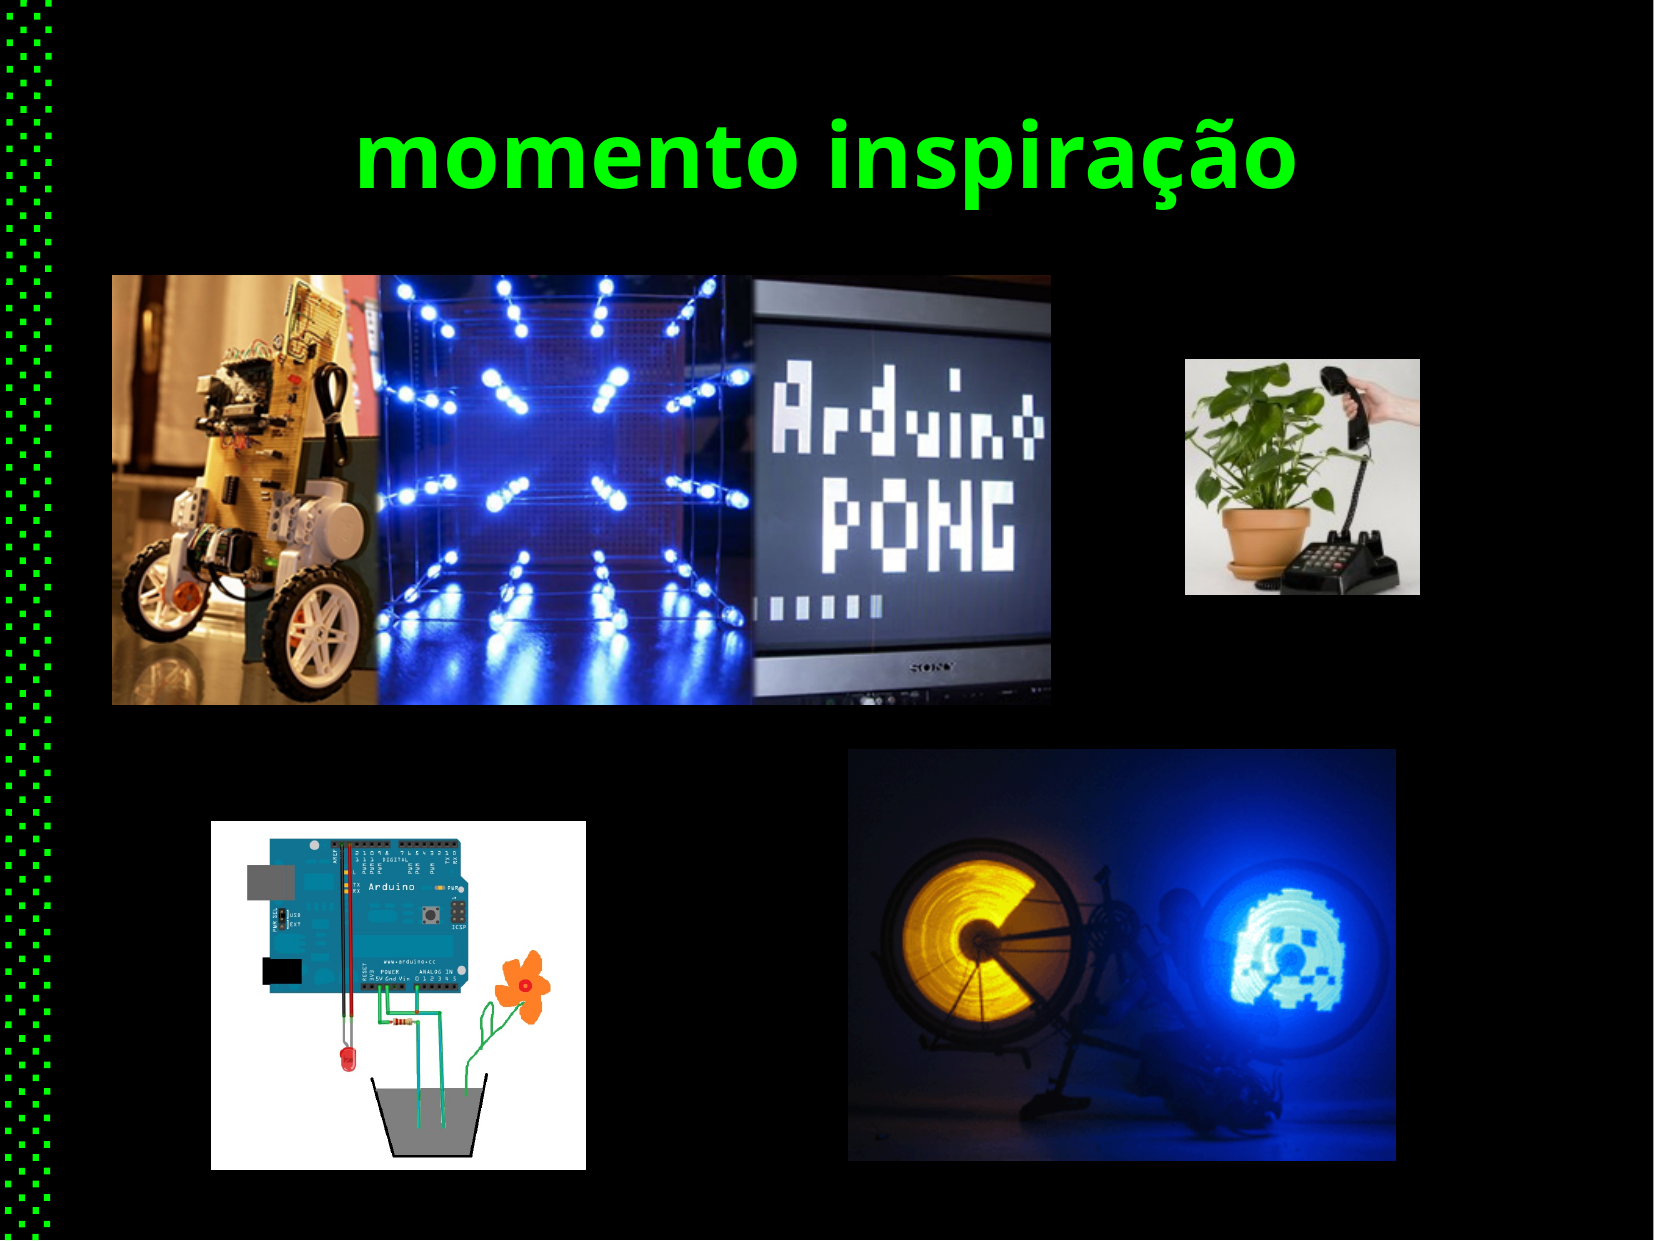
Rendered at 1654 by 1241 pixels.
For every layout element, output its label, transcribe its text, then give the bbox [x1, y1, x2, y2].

picture [112, 275, 1051, 706]
picture [211, 821, 586, 1171]
picture [848, 749, 1396, 1161]
title momento inspiração [82, 49, 1571, 257]
picture [1185, 359, 1420, 595]
